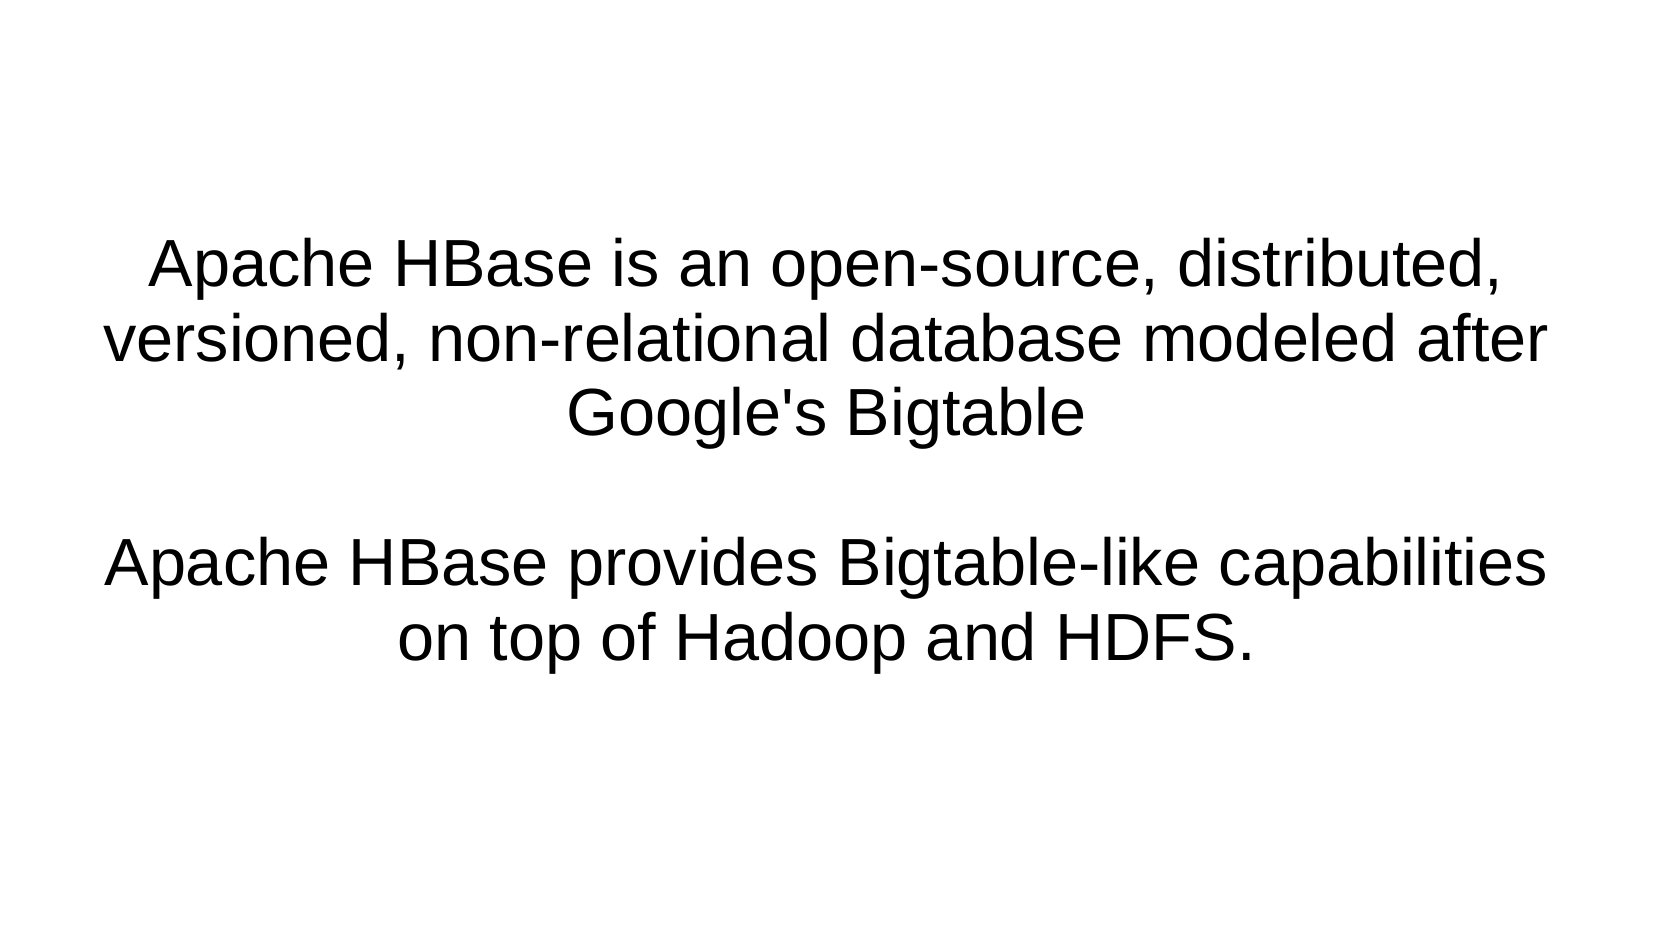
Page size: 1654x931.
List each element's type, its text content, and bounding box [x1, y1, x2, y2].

subtitle Apache HBase is an open-source, distributed, versioned, non-relational database modeled after Google's Bigtable Apache HBase provides Bigtable-like capabilities on top of Hadoop and HDFS. [82, 75, 1571, 826]
